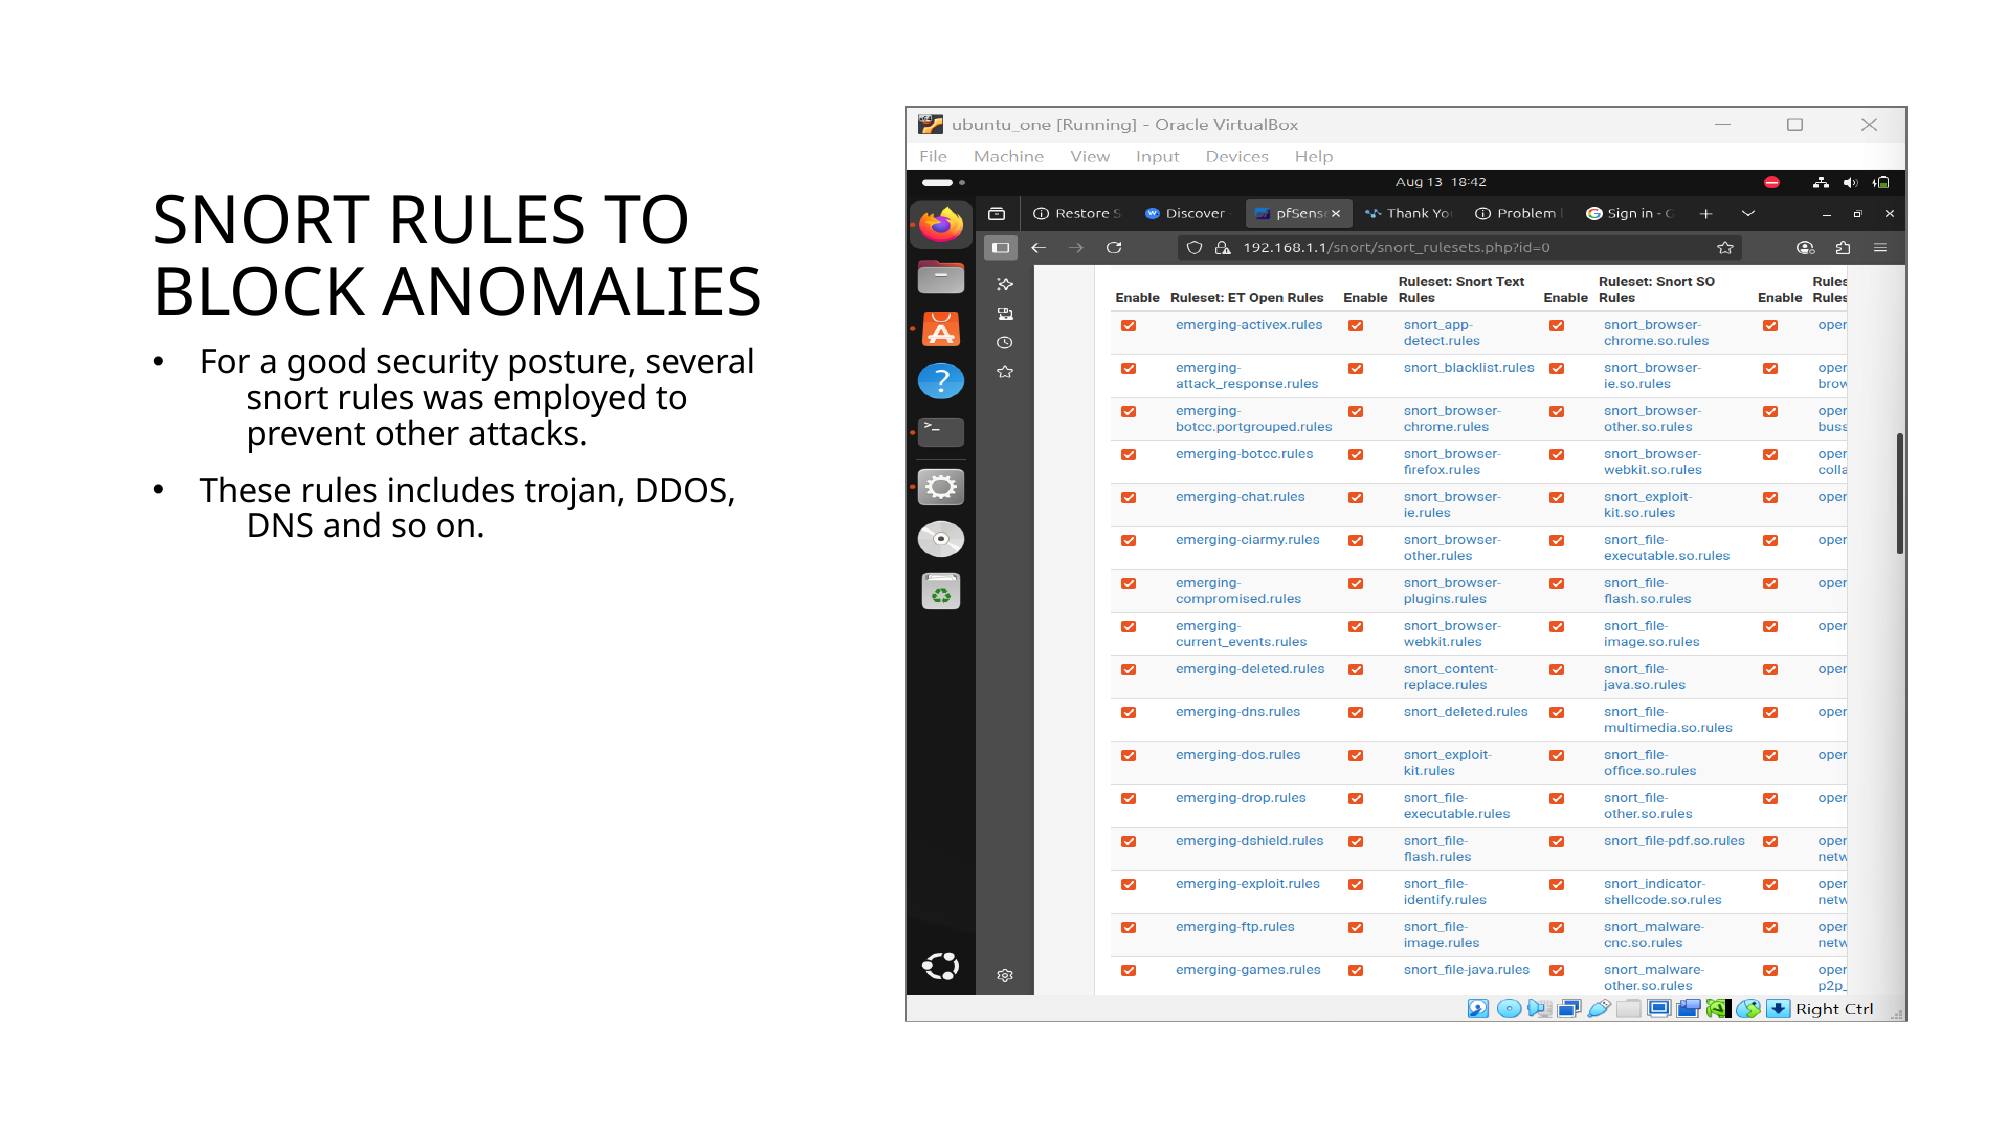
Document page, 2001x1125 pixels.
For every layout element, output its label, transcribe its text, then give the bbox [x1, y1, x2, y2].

picture [905, 106, 1908, 1022]
list For a good security posture, several snort rules was employed to prevent other attacks. These rules includes trojan, DDOS, DNS and so on. [137, 337, 783, 963]
title SNORT RULES TO BLOCK ANOMALIES [137, 75, 783, 337]
